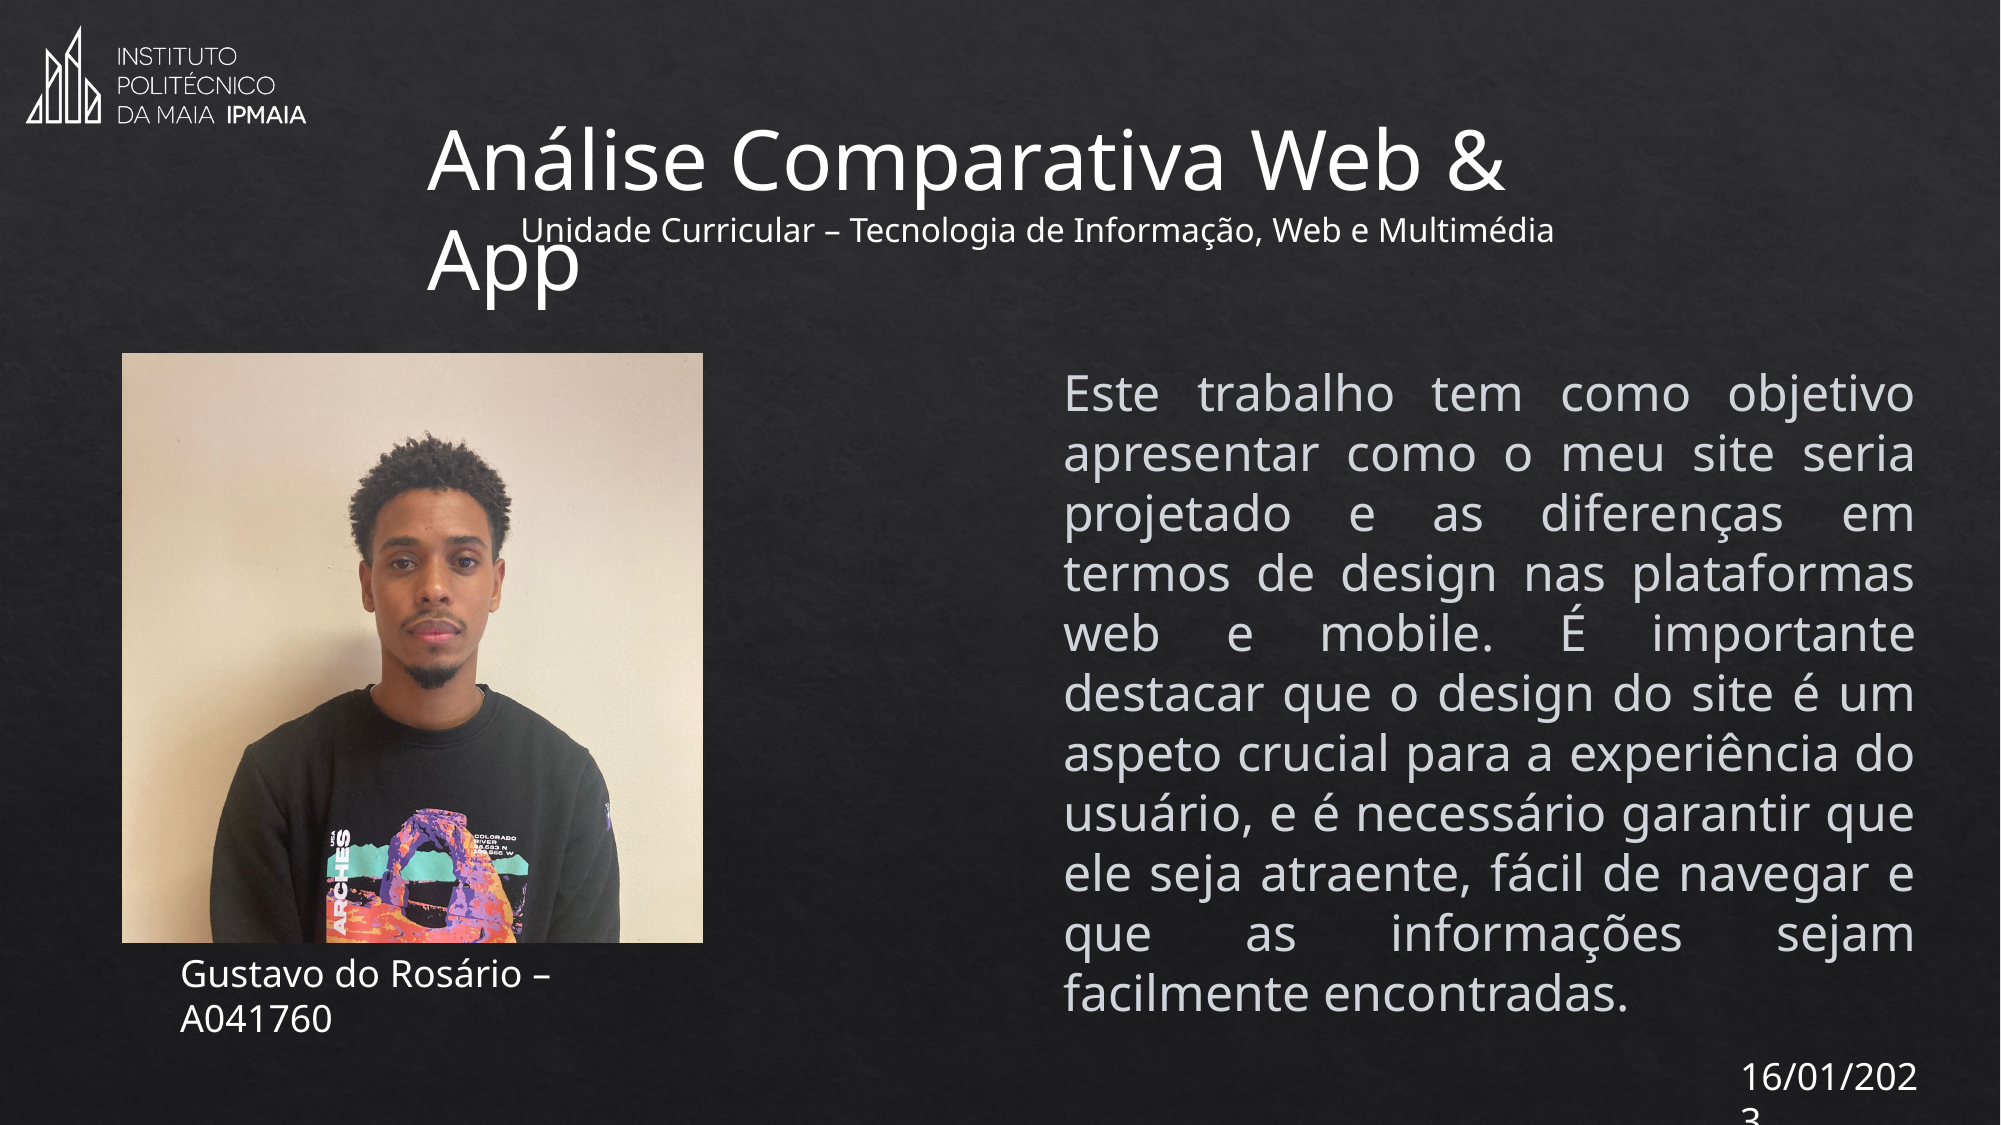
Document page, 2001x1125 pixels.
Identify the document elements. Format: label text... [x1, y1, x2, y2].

text_box Este trabalho tem como objetivo apresentar como o meu site seria projetado e as diferenças em termos de design nas plataformas web e mobile. É importante destacar que o design do site é um aspeto crucial para a experiência do usuário, e é necessário garantir que ele seja atraente, fácil de navegar e que as informações sejam facilmente encontradas. [1048, 353, 1932, 975]
picture [16, 7, 313, 137]
text_box Análise Comparativa Web & App [412, 99, 1697, 216]
text_box Gustavo do Rosário – A041760 [164, 942, 689, 1004]
text_box Unidade Curricular – Tecnologia de Informação, Web e Multimédia [505, 201, 1752, 257]
picture [122, 353, 703, 944]
text_box 16/01/2023 [1725, 1045, 1954, 1106]
